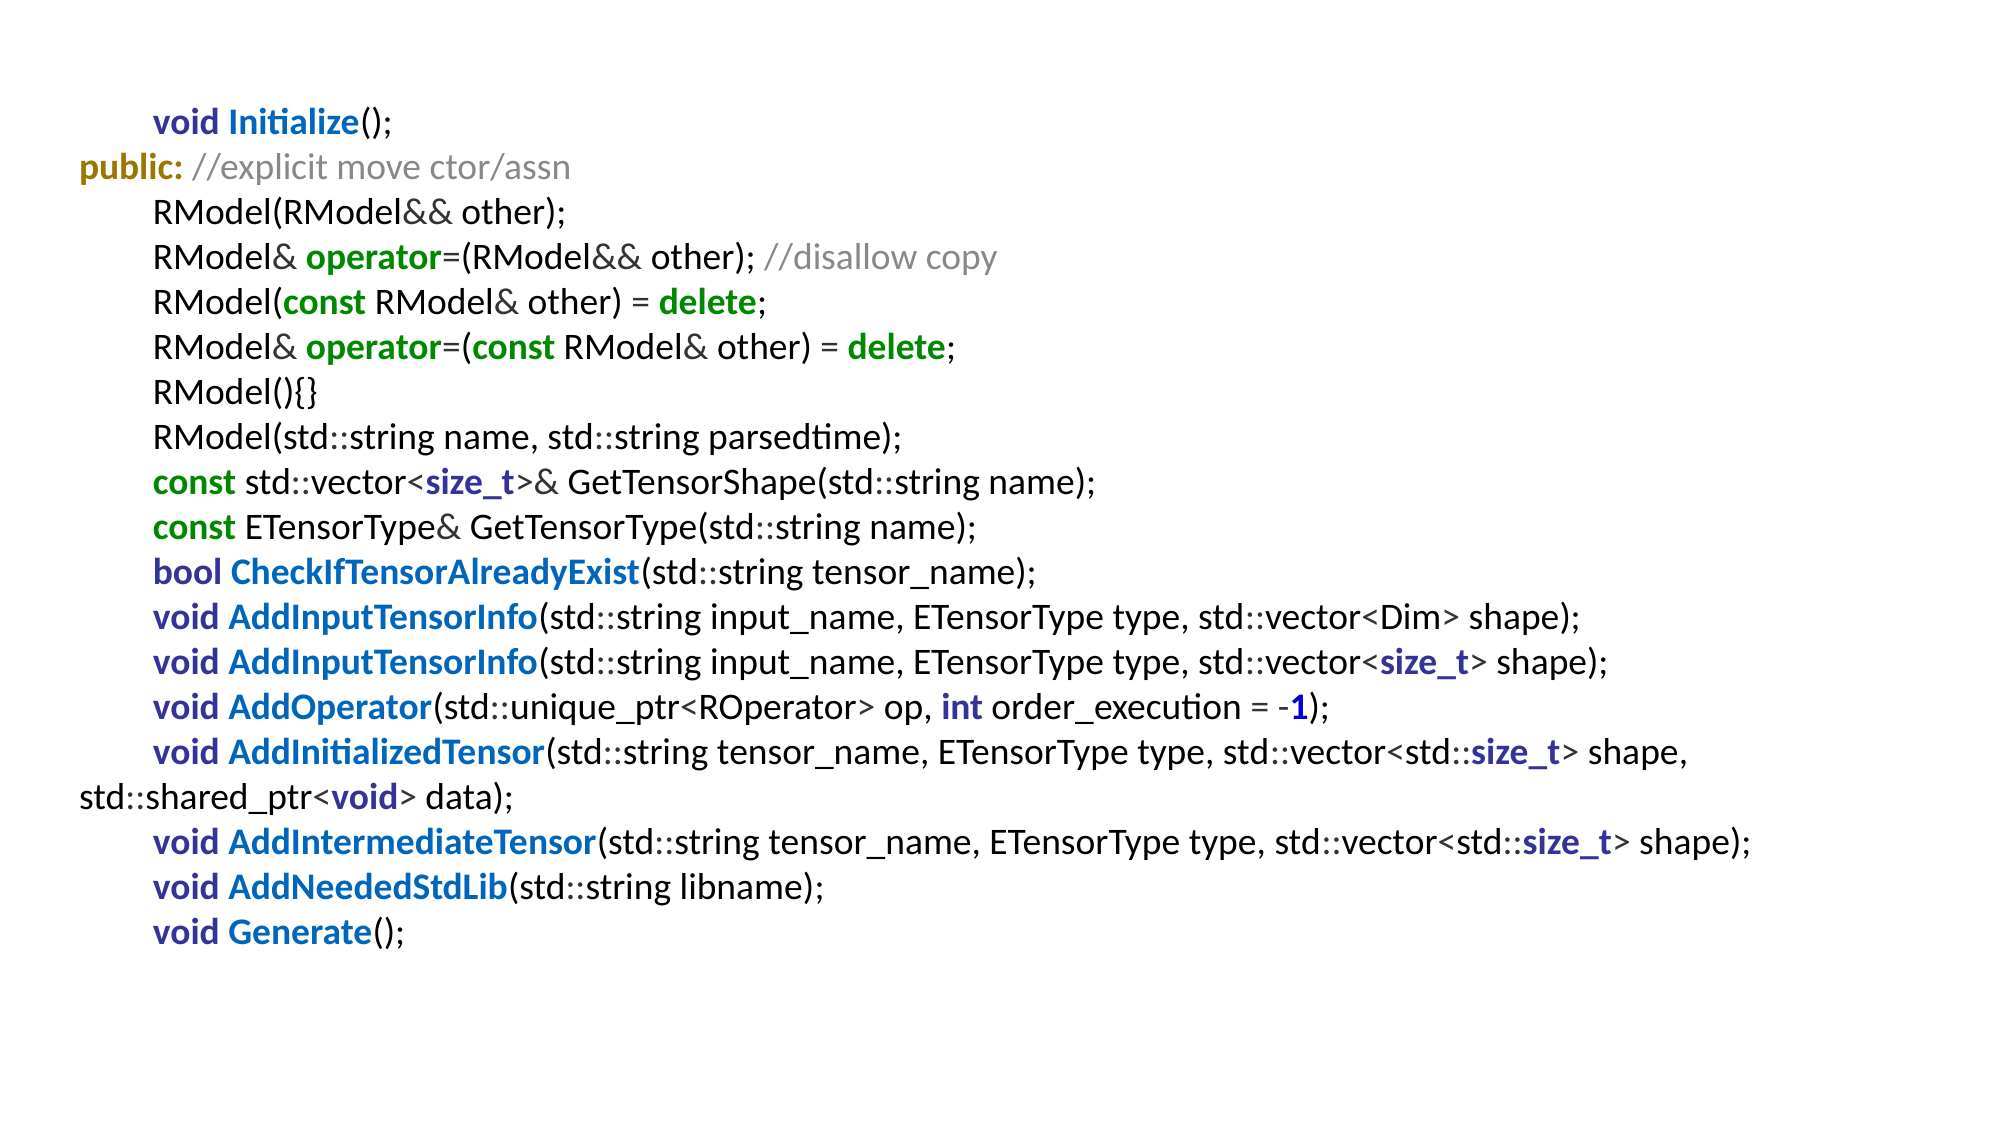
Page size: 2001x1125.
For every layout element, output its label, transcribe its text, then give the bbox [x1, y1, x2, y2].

text_box void Initialize(); public: //explicit move ctor/assn RModel(RModel&& other); RModel& operator=(RModel&& other); //disallow copy RModel(const RModel& other) = delete; RModel& operator=(const RModel& other) = delete; RModel(){} RModel(std::string name, std::string parsedtime); const std::vector<size_t>& GetTensorShape(std::string name); const ETensorType& GetTensorType(std::string name); bool CheckIfTensorAlreadyExist(std::string tensor_name); void AddInputTensorInfo(std::string input_name, ETensorType type, std::vector<Dim> shape); void AddInputTensorInfo(std::string input_name, ETensorType type, std::vector<size_t> shape); void AddOperator(std::unique_ptr<ROperator> op, int order_execution = -1); void AddInitializedTensor(std::string tensor_name, ETensorType type, std::vector<std::size_t> shape, std::shared_ptr<void> data); void AddIntermediateTensor(std::string tensor_name, ETensorType type, std::vector<std::size_t> shape); void AddNeededStdLib(std::string libname); void Generate(); [64, 89, 1828, 960]
